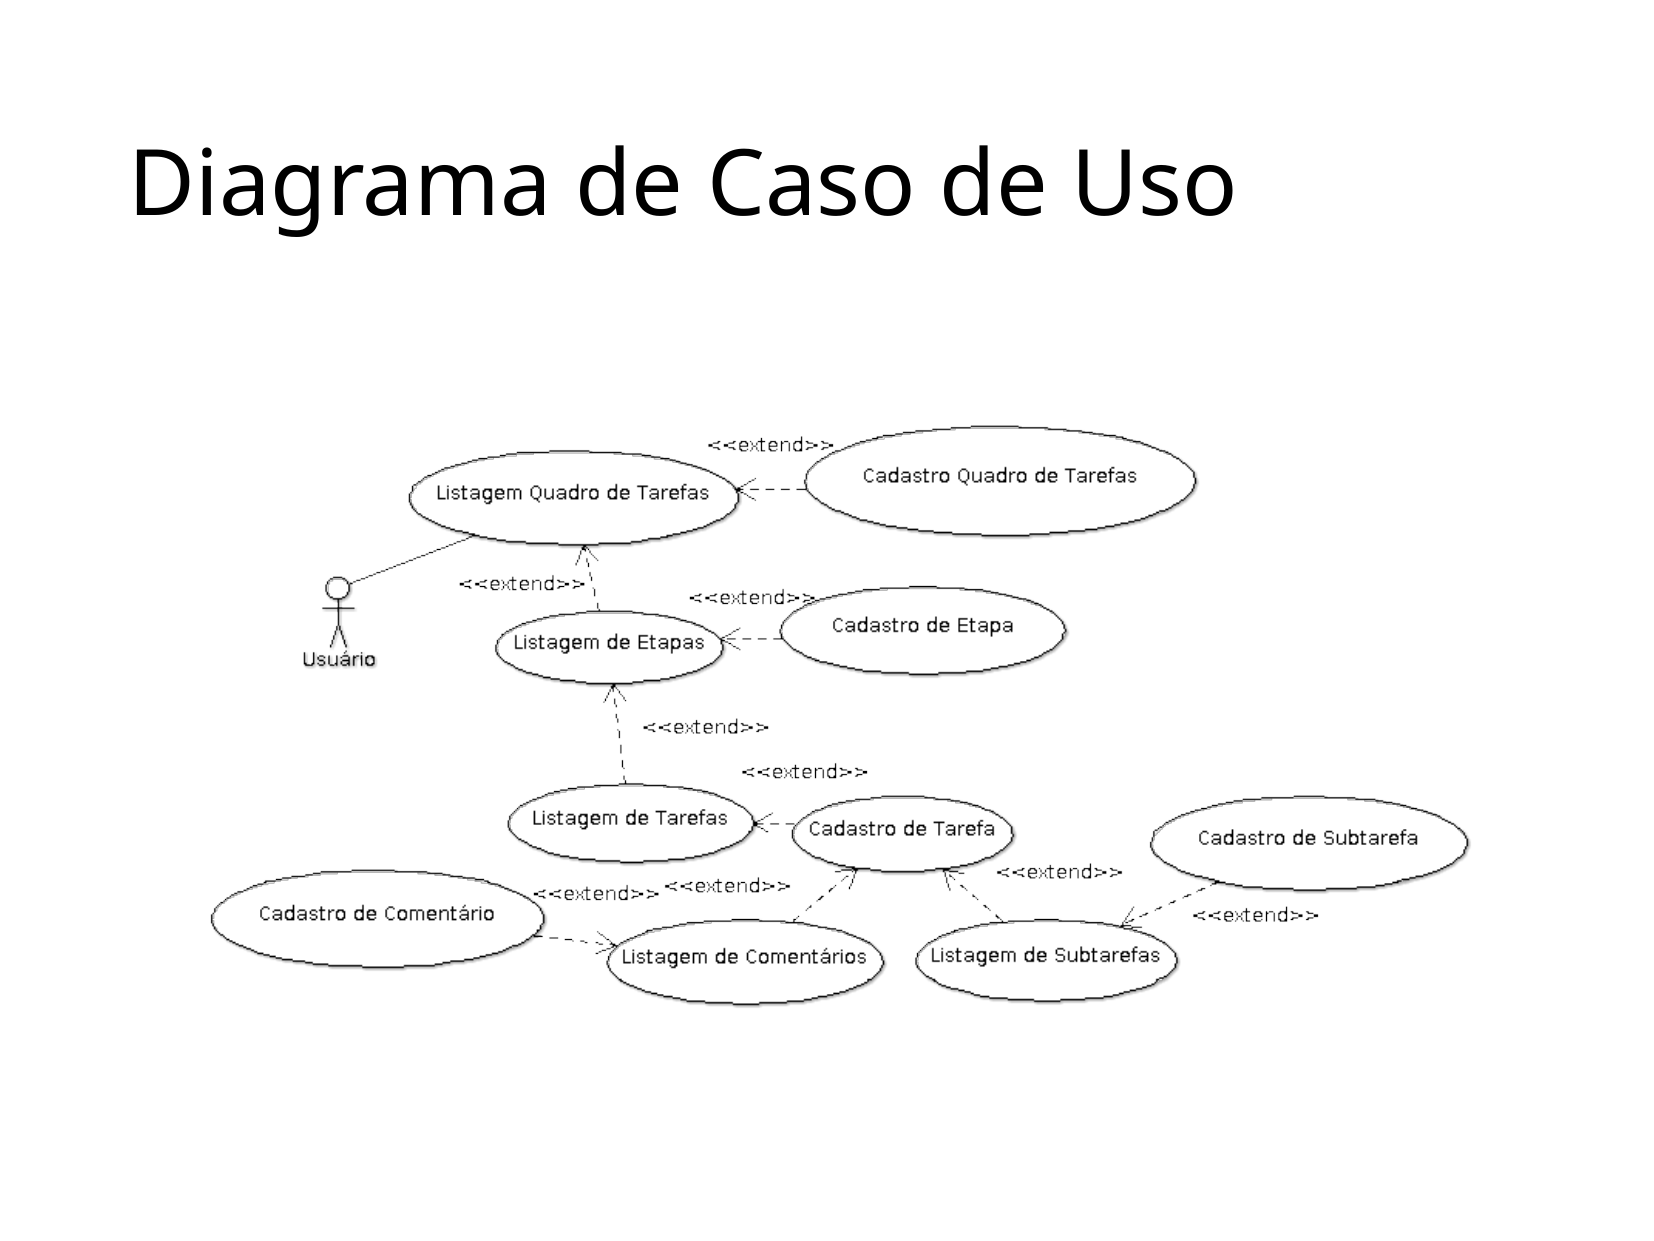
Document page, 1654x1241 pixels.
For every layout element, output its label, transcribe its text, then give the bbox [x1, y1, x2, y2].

picture [137, 290, 1654, 1141]
title Diagrama de Caso de Uso [113, 65, 1540, 306]
